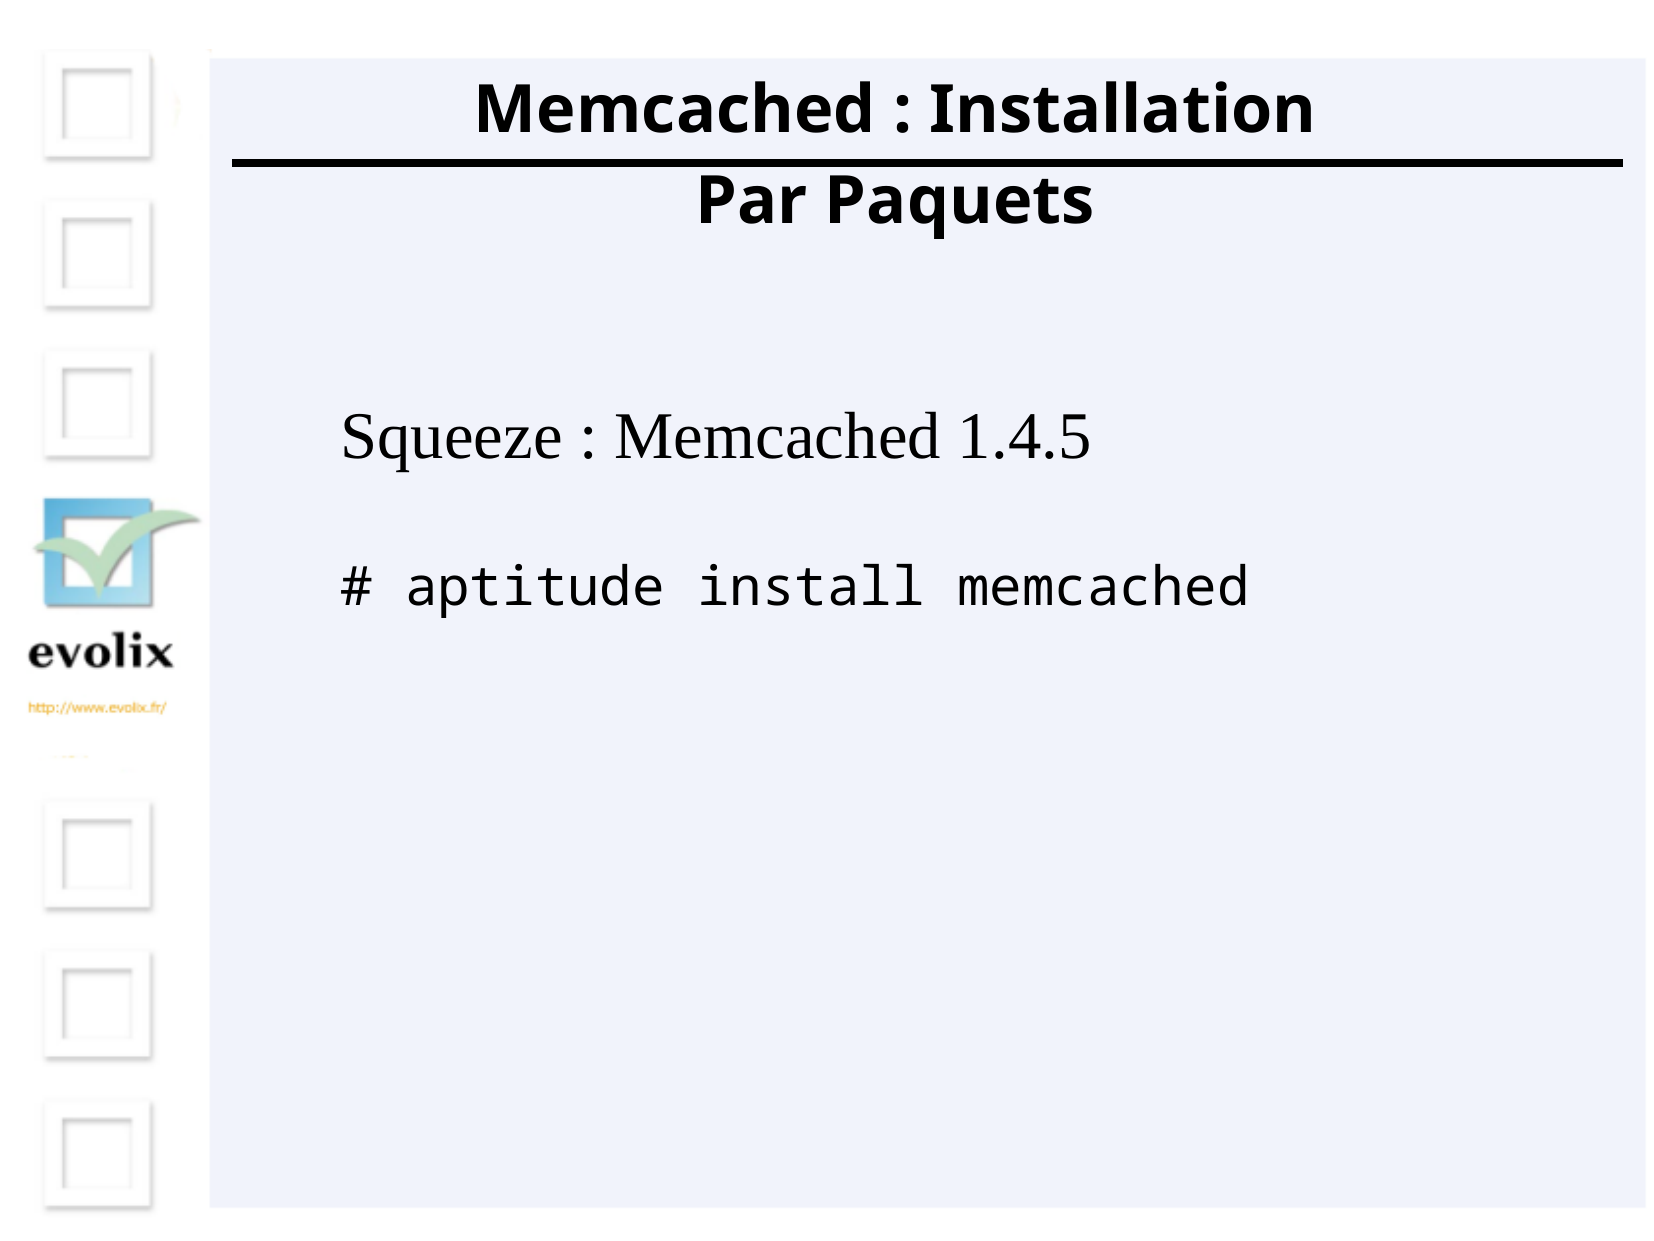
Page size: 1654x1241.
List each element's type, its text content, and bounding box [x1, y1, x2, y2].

title Memcached : Installation Par Paquets [408, 48, 1383, 257]
subtitle Squeeze : Memcached 1.4.5 # aptitude install memcached [265, 275, 1654, 745]
picture [0, 49, 1654, 1218]
